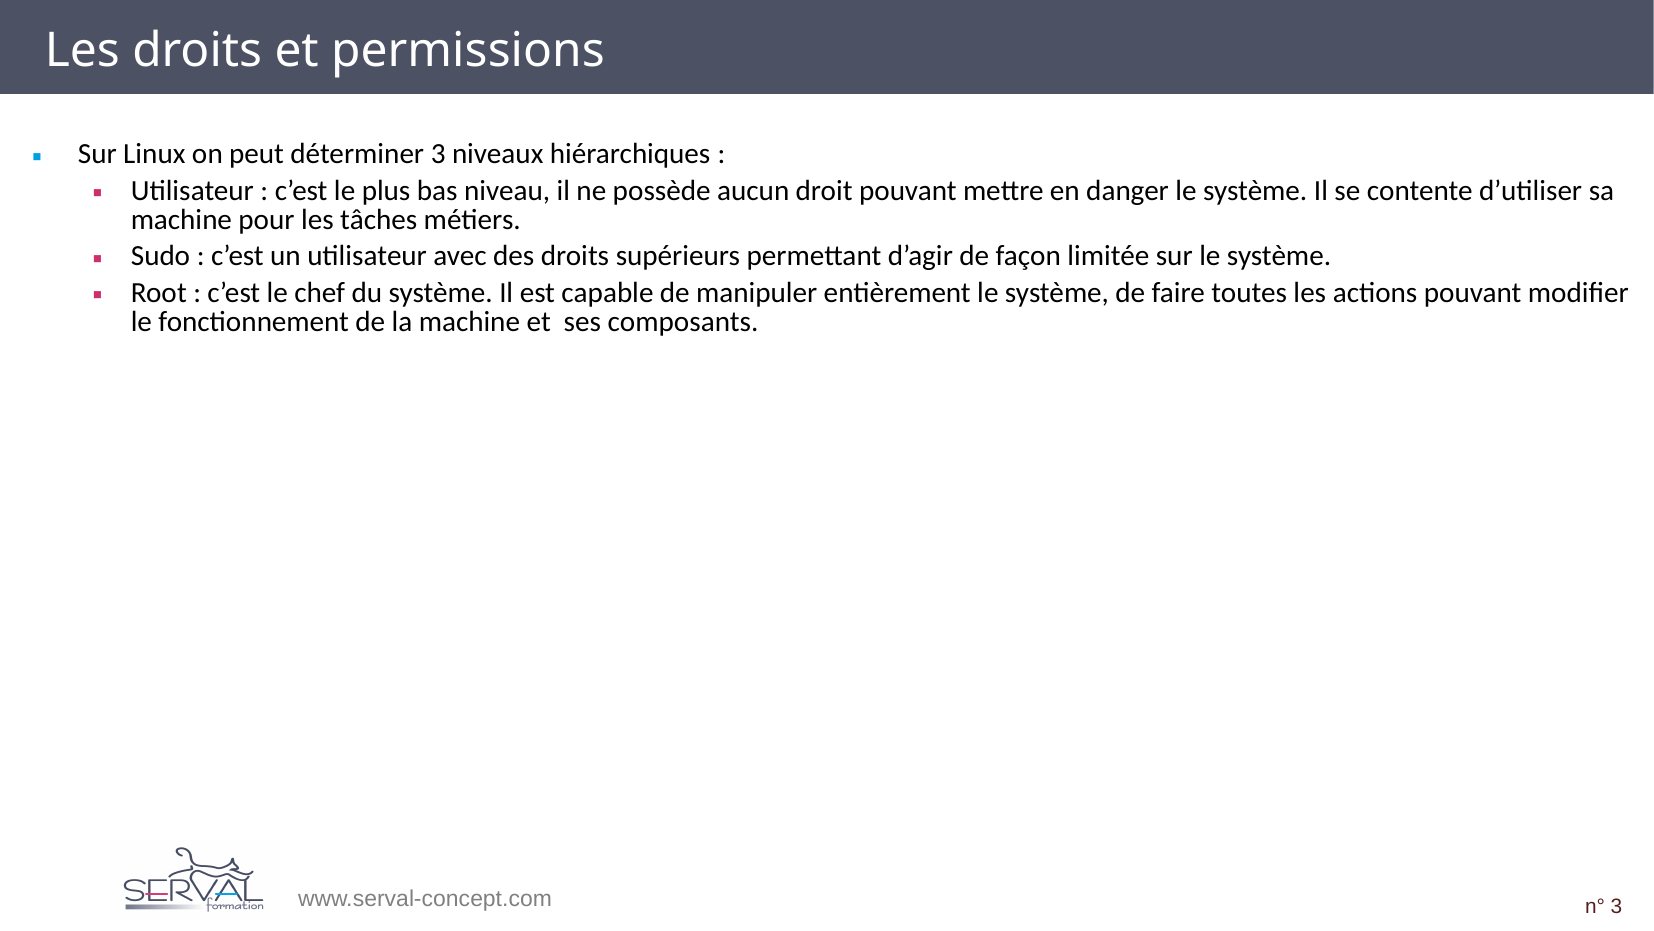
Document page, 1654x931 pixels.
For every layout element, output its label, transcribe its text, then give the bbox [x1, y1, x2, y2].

title Les droits et permissions [32, 0, 1635, 94]
picture [110, 839, 279, 921]
list Sur Linux on peut déterminer 3 niveaux hiérarchiques : Utilisateur : c’est le plus bas niveau, il ne possède aucun droit pouvant mettre en danger le système. Il se contente d’utiliser sa machine pour les tâches métiers. Sudo : c’est un utilisateur avec des droits supérieurs permettant d’agir de façon limitée sur le système. Root : c’est le chef du système. Il est capable de manipuler entièrement le système, de faire toutes les actions pouvant modifier le fonctionnement de la machine et ses composants. [32, 141, 1635, 382]
